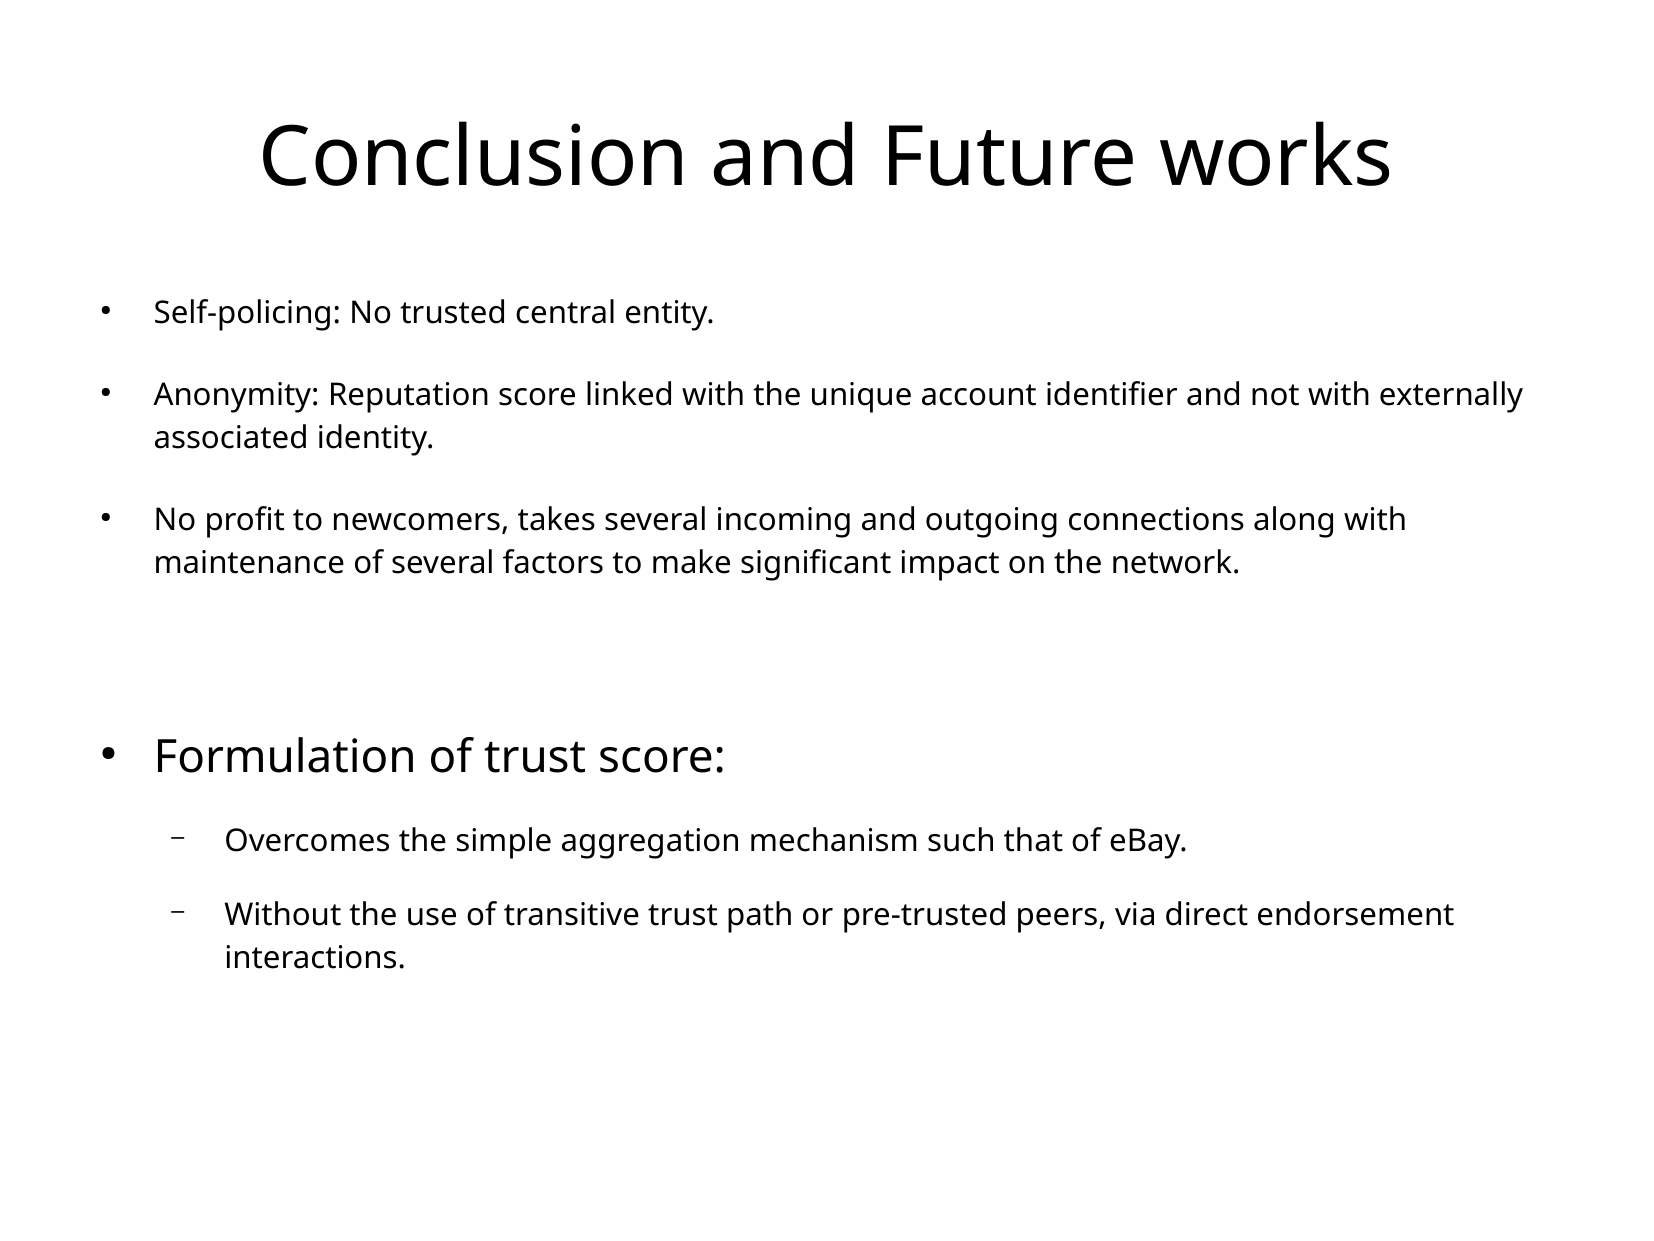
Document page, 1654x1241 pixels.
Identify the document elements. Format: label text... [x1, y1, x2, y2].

title Conclusion and Future works [82, 49, 1571, 257]
list Self-policing: No trusted central entity. Anonymity: Reputation score linked with the unique account identifier and not with externally associated identity. No profit to newcomers, takes several incoming and outgoing connections along with maintenance of several factors to make significant impact on the network. Formulation of trust score: Overcomes the simple aggregation mechanism such that of eBay. Without the use of transitive trust path or pre-trusted peers, via direct endorsement interactions. [82, 290, 1571, 1010]
